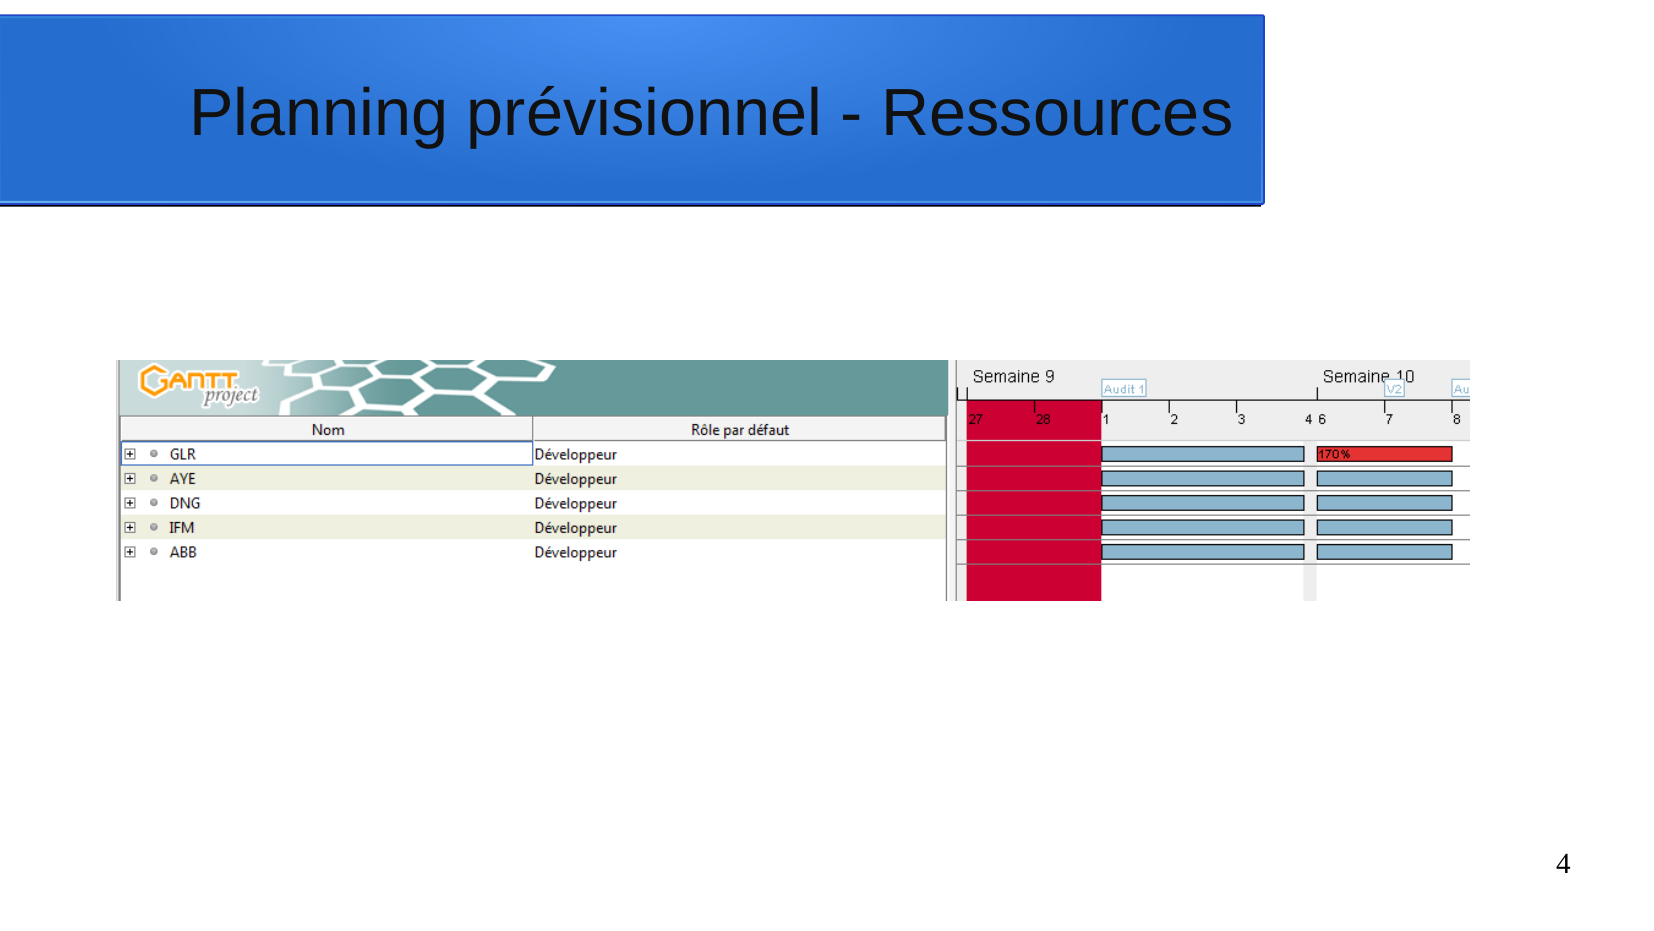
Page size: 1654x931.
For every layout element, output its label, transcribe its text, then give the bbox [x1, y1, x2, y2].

title Planning prévisionnel - Ressources [82, 35, 1235, 189]
picture [116, 360, 1471, 601]
